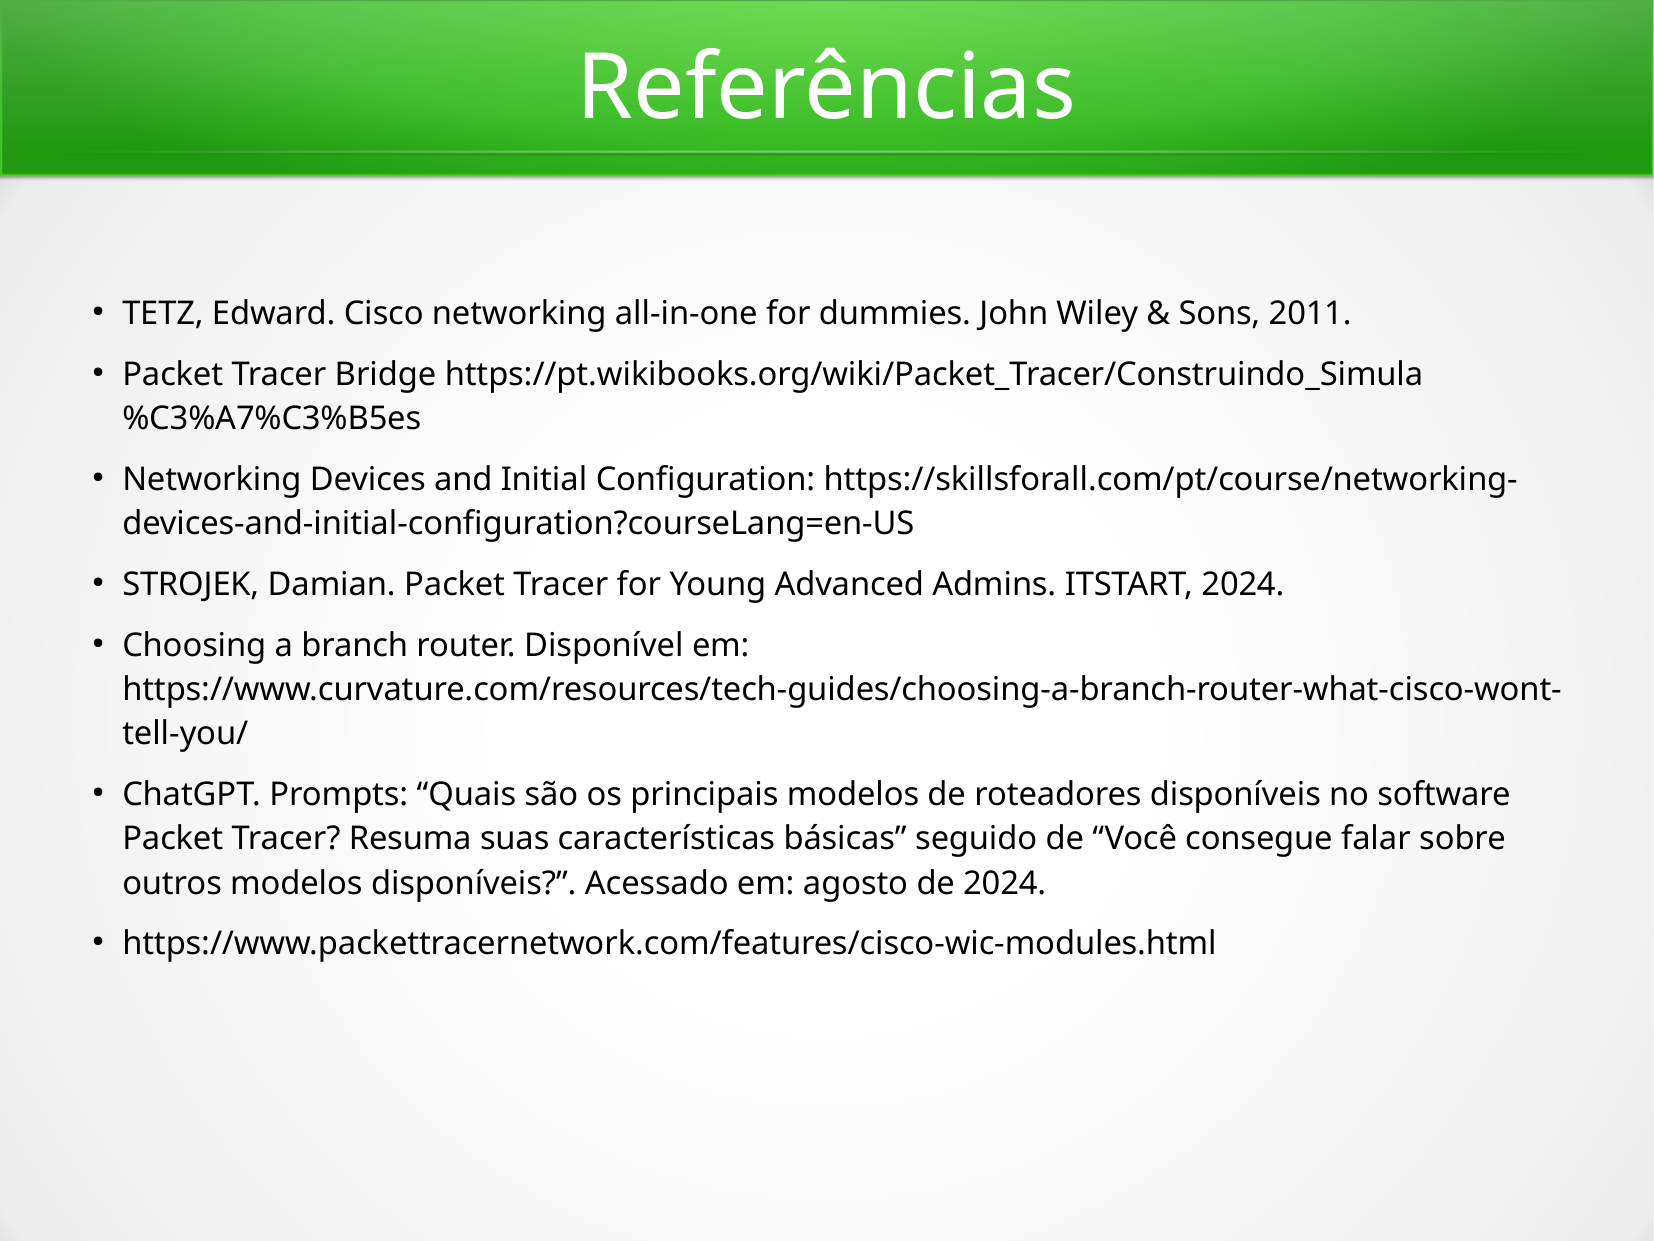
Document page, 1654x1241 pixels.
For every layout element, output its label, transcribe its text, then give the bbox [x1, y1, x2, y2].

picture [0, 0, 1654, 1241]
list TETZ, Edward. Cisco networking all-in-one for dummies. John Wiley & Sons, 2011. Packet Tracer Bridge https://pt.wikibooks.org/wiki/Packet_Tracer/Construindo_Simula%C3%A7%C3%B5es Networking Devices and Initial Configuration: https://skillsforall.com/pt/course/networking-devices-and-initial-configuration?courseLang=en-US STROJEK, Damian. Packet Tracer for Young Advanced Admins. ITSTART, 2024. Choosing a branch router. Disponível em: https://www.curvature.com/resources/tech-guides/choosing-a-branch-router-what-cisco-wont-tell-you/ ChatGPT. Prompts: “Quais são os principais modelos de roteadores disponíveis no software Packet Tracer? Resuma suas características básicas” seguido de “Você consegue falar sobre outros modelos disponíveis?”. Acessado em: agosto de 2024. https://www.packettracernetwork.com/features/cisco-wic-modules.html [82, 290, 1571, 1010]
title Referências [82, 11, 1571, 154]
